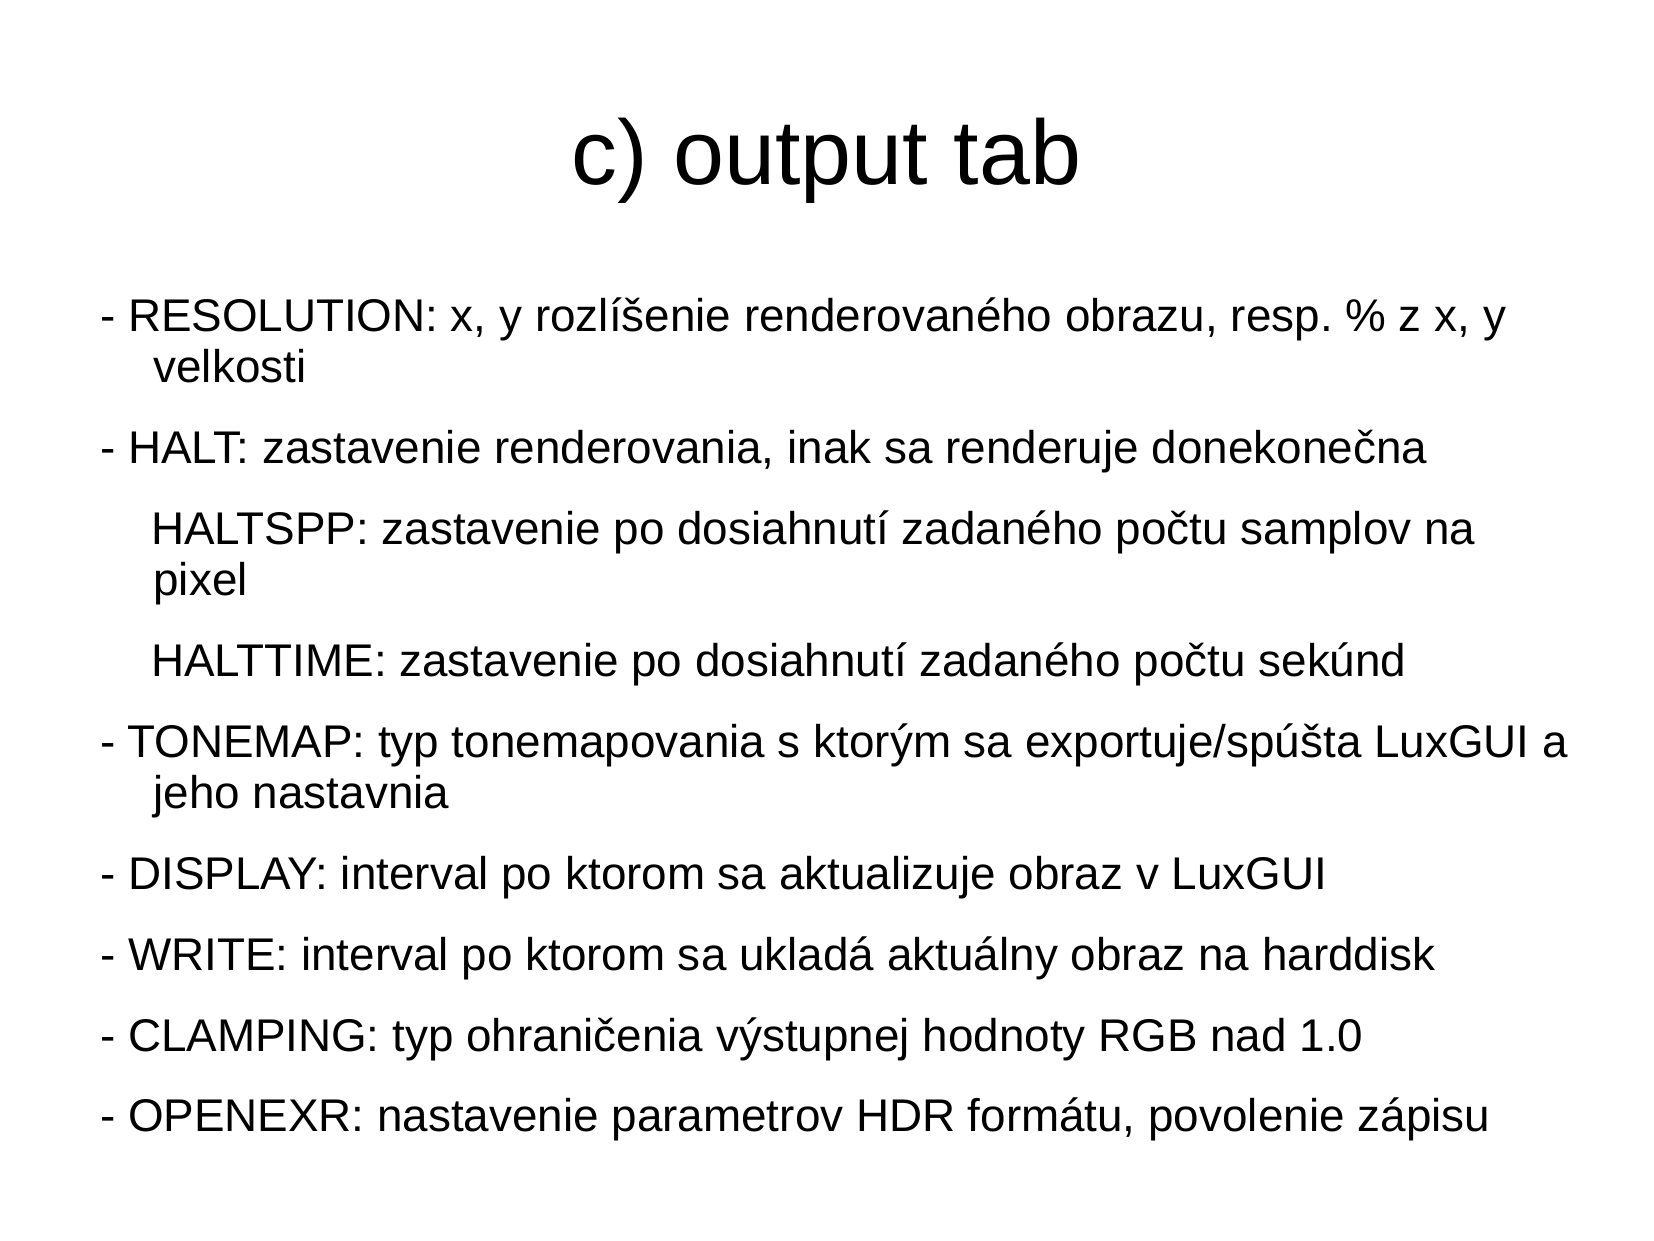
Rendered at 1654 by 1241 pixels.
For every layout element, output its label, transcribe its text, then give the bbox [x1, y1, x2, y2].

title c) output tab [82, 56, 1571, 250]
list - RESOLUTION: x, y rozlíšenie renderovaného obrazu, resp. % z x, y velkosti - HALT: zastavenie renderovania, inak sa renderuje donekonečna HALTSPP: zastavenie po dosiahnutí zadaného počtu samplov na pixel HALTTIME: zastavenie po dosiahnutí zadaného počtu sekúnd - TONEMAP: typ tonemapovania s ktorým sa exportuje/spúšta LuxGUI a jeho nastavnia - DISPLAY: interval po ktorom sa aktualizuje obraz v LuxGUI - WRITE: interval po ktorom sa ukladá aktuálny obraz na harddisk - CLAMPING: typ ohraničenia výstupnej hodnoty RGB nad 1.0 - OPENEXR: nastavenie parametrov HDR formátu, povolenie zápisu [82, 290, 1571, 1237]
